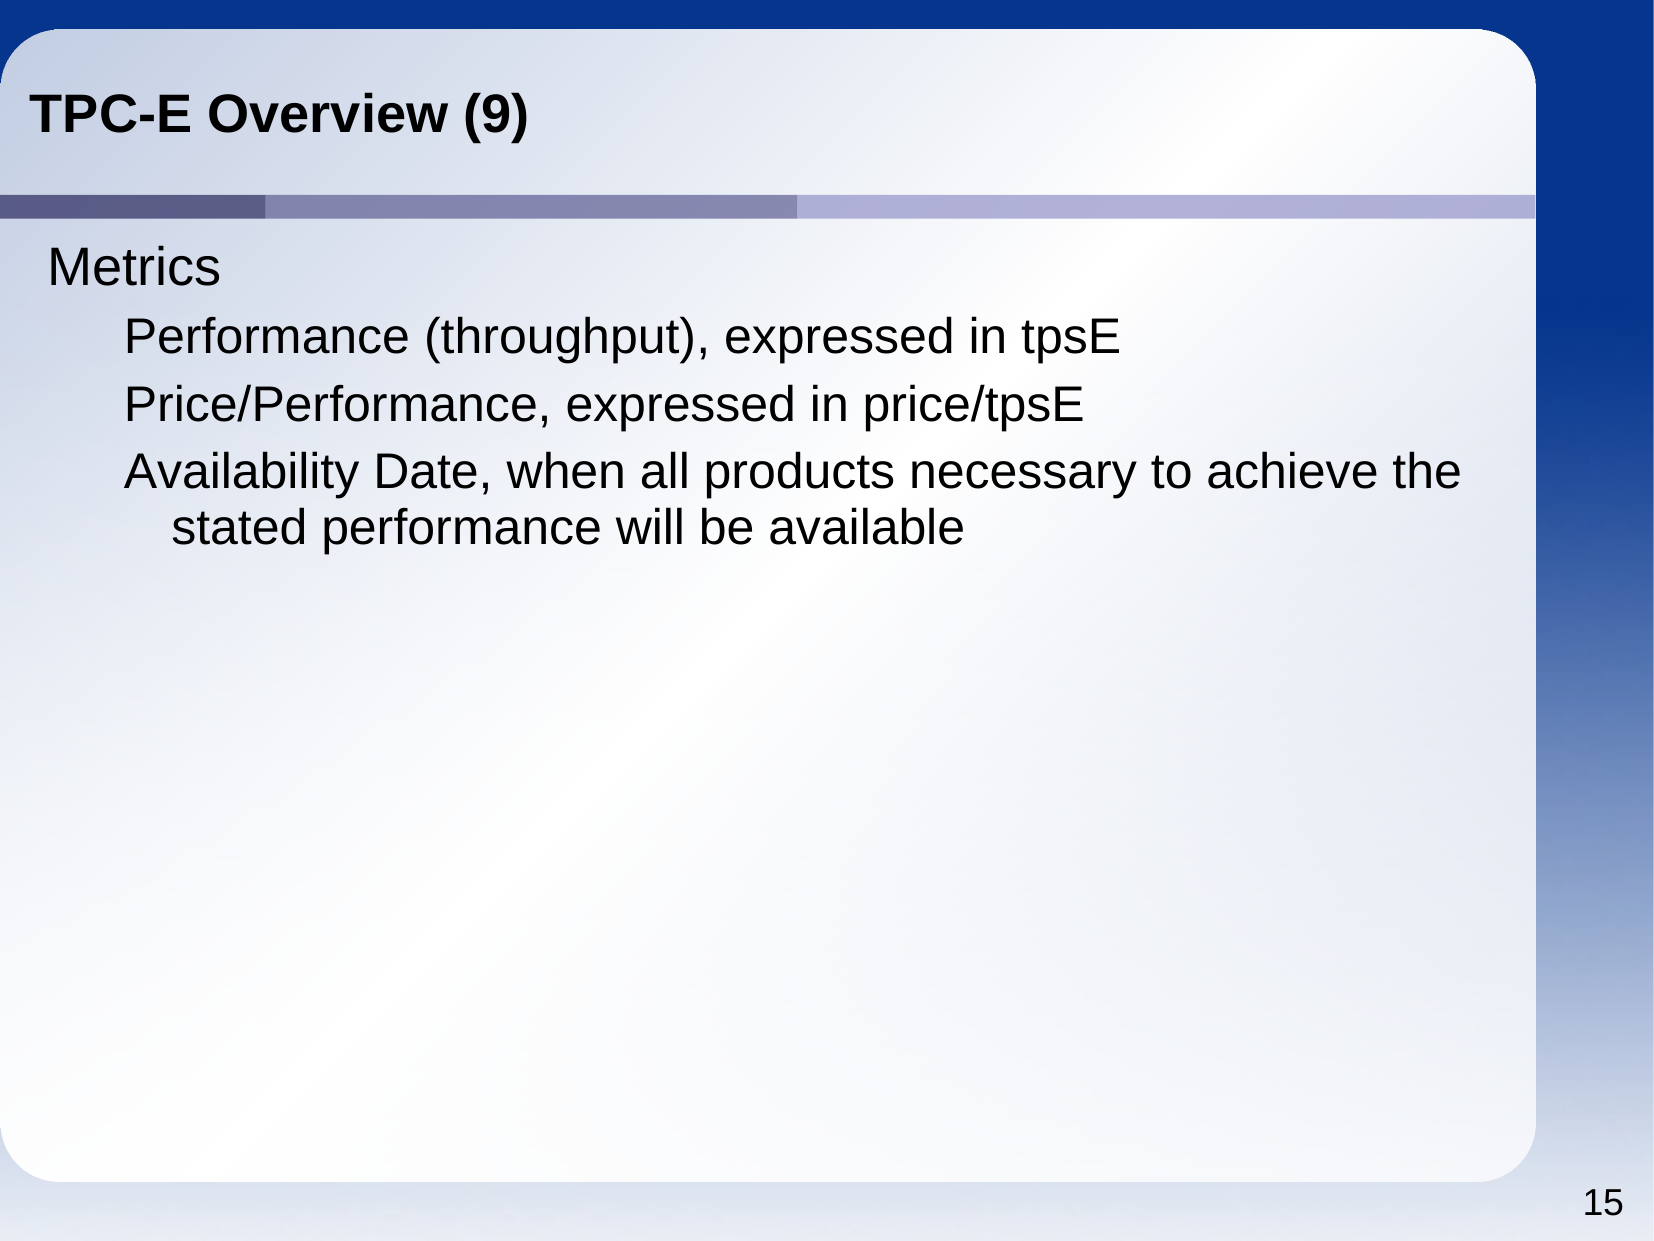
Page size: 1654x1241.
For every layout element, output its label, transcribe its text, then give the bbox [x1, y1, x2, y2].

title TPC-E Overview (9) [29, 49, 1506, 178]
picture [0, 0, 1654, 1241]
list Metrics Performance (throughput), expressed in tpsE Price/Performance, expressed in price/tpsE Availability Date, when all products necessary to achieve the stated performance will be available [29, 236, 1506, 1152]
